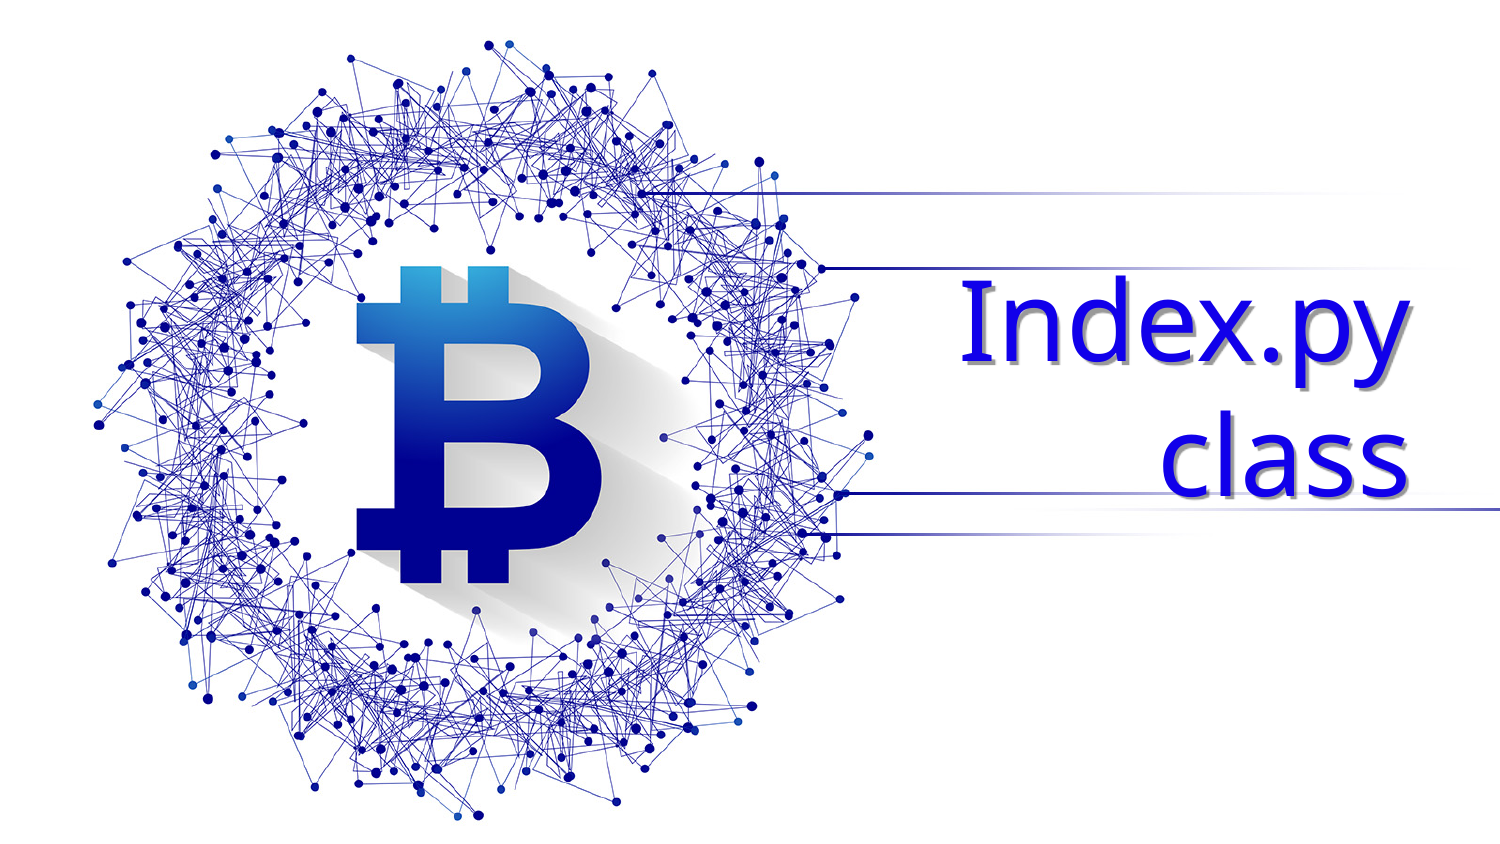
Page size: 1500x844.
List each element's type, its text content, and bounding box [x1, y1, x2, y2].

title Index.py class [73, 271, 1427, 498]
picture [0, 0, 1500, 844]
